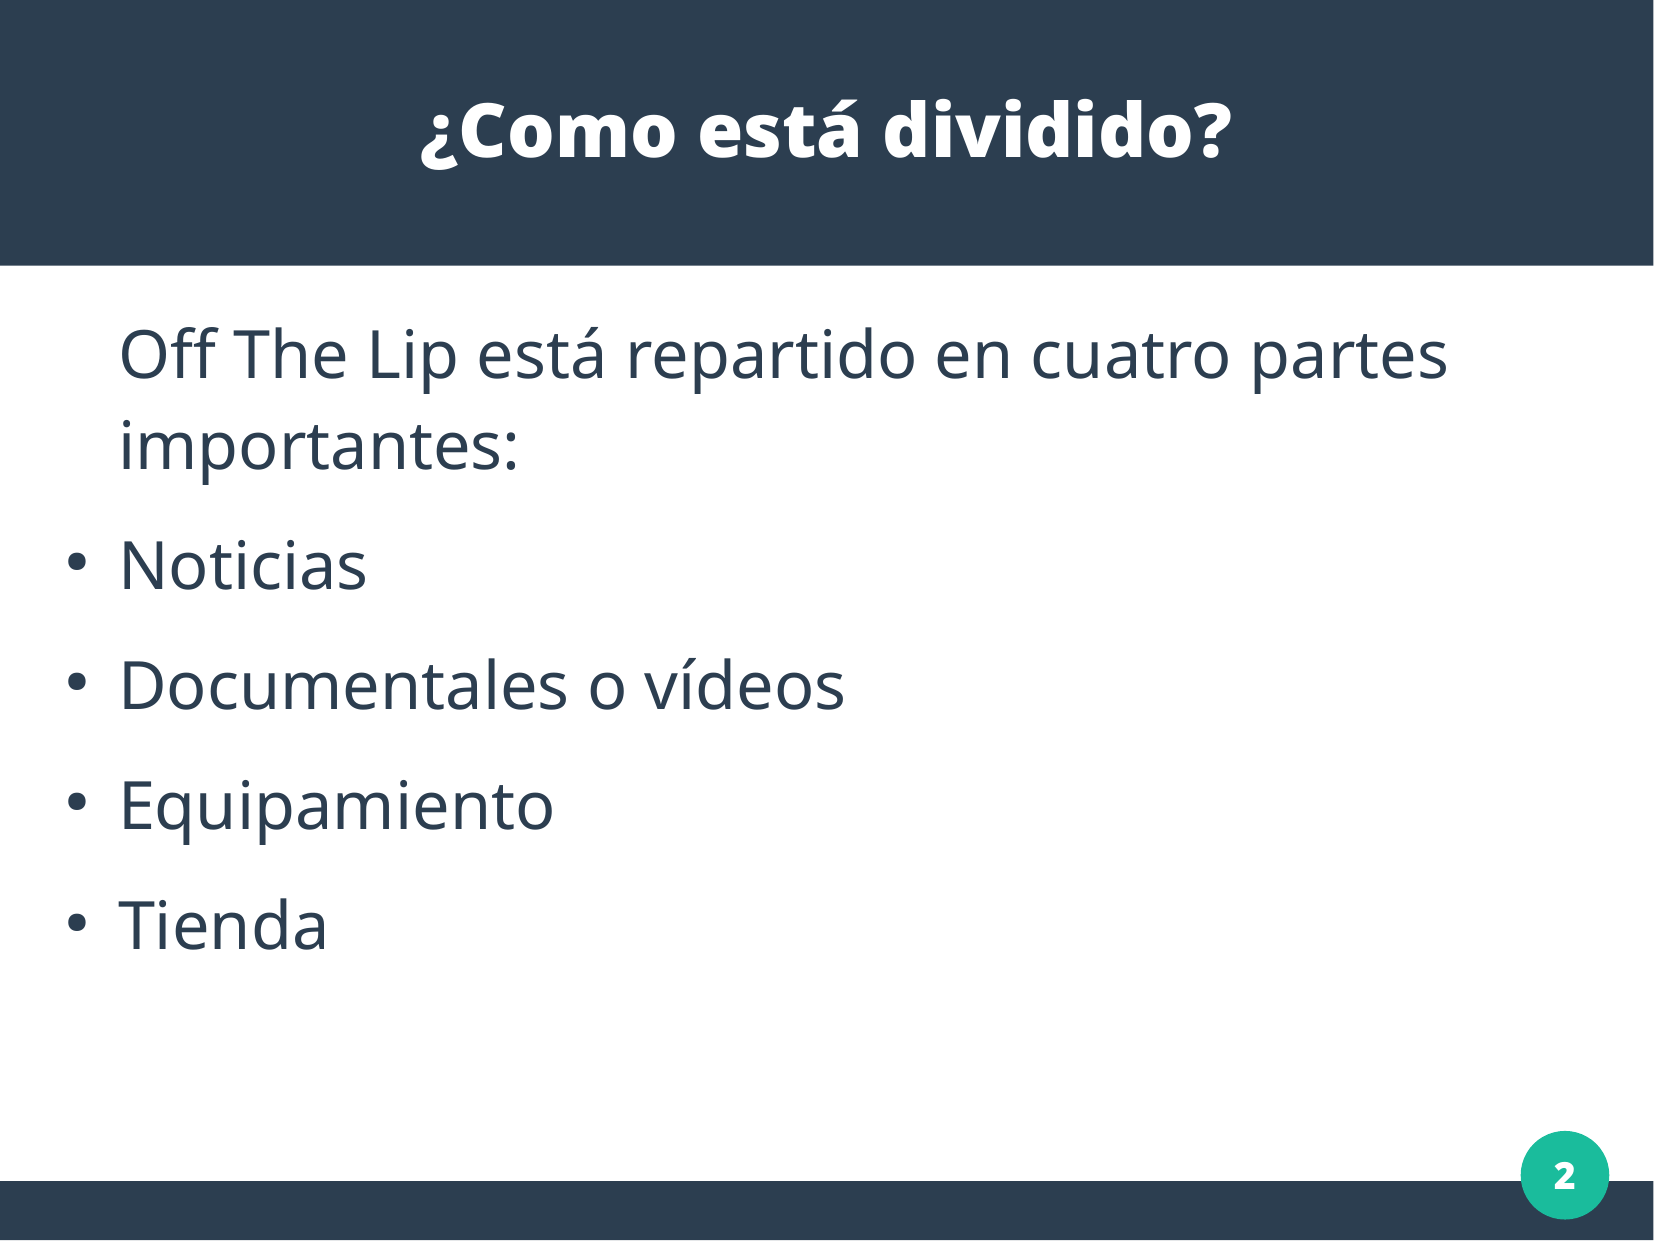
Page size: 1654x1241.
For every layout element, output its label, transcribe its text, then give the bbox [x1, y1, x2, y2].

title ¿Como está dividido? [59, 49, 1595, 207]
list Off The Lip está repartido en cuatro partes importantes: Noticias Documentales o vídeos Equipamiento Tienda [47, 307, 1583, 1134]
